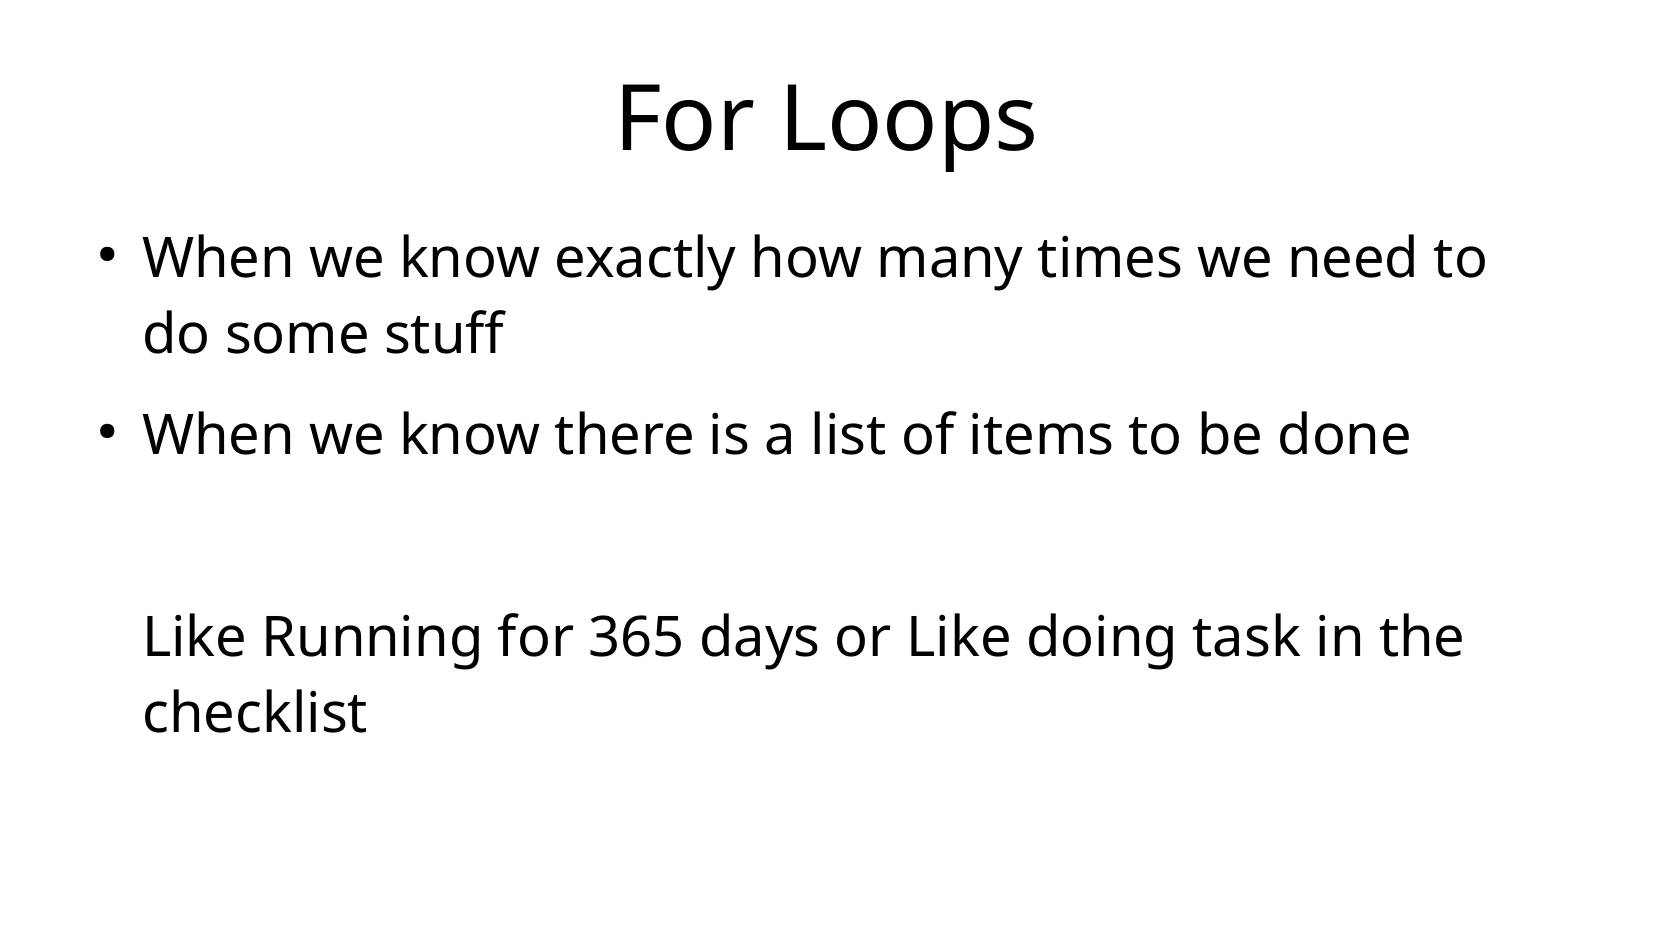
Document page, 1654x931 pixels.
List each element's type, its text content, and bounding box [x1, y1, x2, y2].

list When we know exactly how many times we need to do some stuff When we know there is a list of items to be done Like Running for 365 days or Like doing task in the checklist [82, 217, 1571, 758]
title For Loops [82, 37, 1571, 193]
